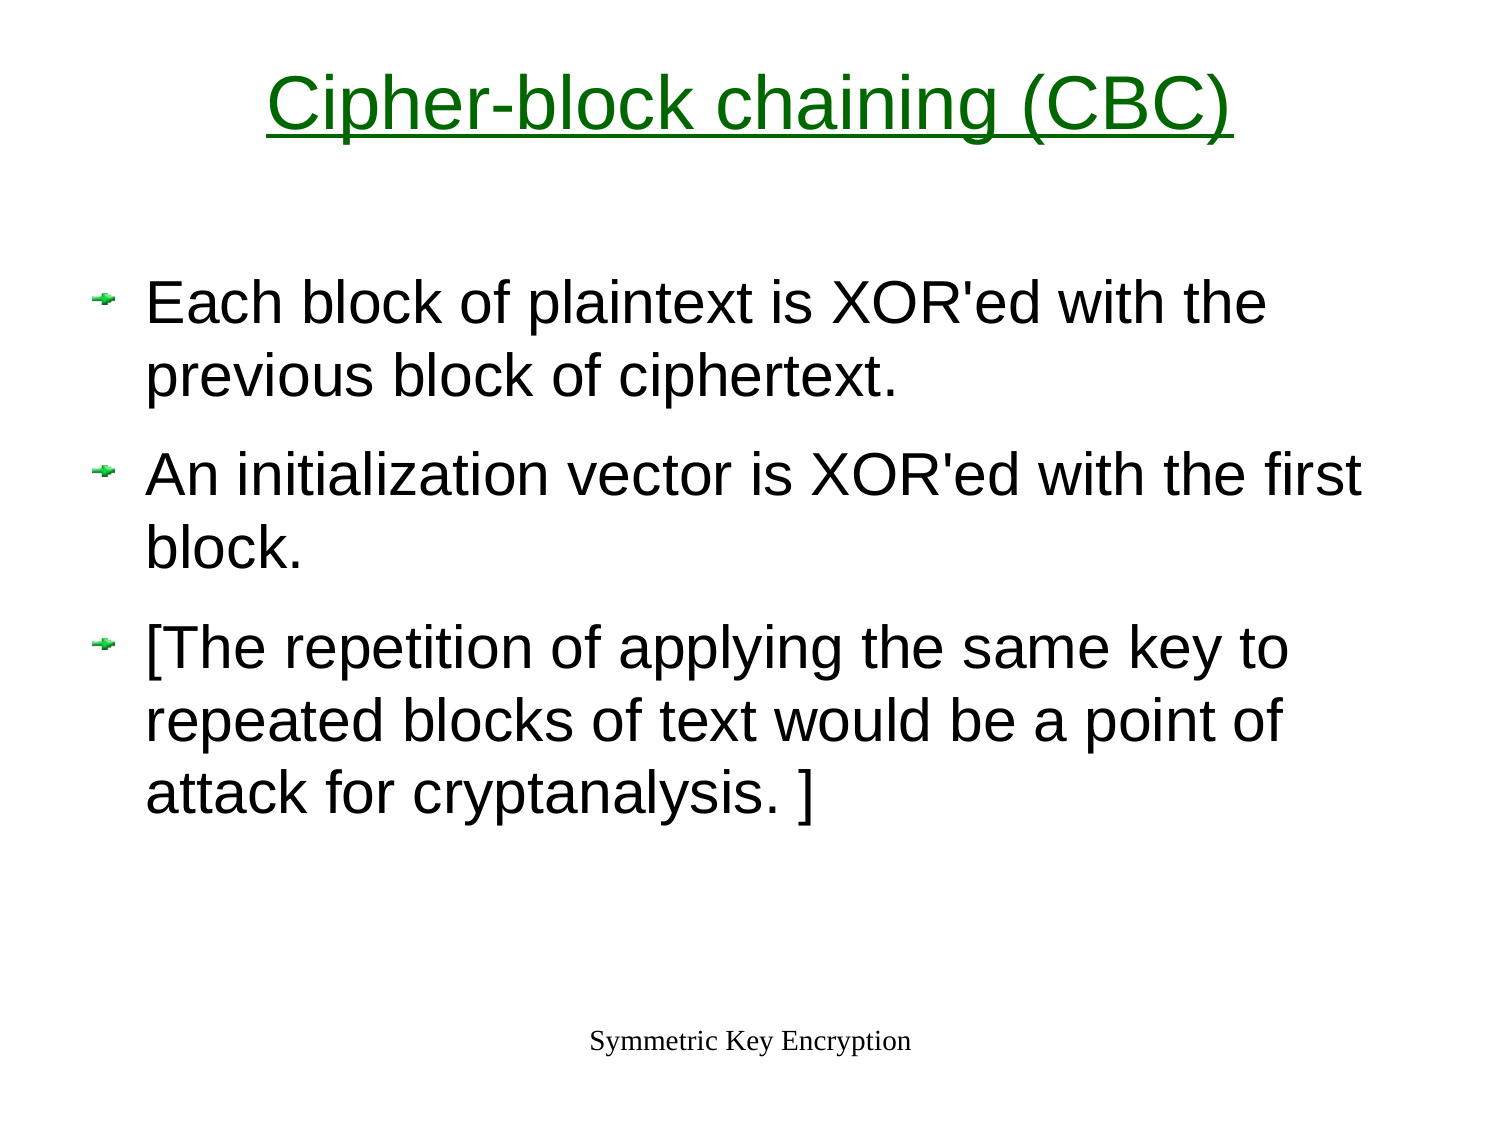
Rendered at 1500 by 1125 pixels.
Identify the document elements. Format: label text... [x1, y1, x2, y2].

list Each block of plaintext is XOR'ed with the previous block of ciphertext. An initialization vector is XOR'ed with the first block. [The repetition of applying the same key to repeated blocks of text would be a point of attack for cryptanalysis. ] [75, 262, 1425, 1006]
title Cipher-block chaining (CBC) [75, 45, 1425, 233]
